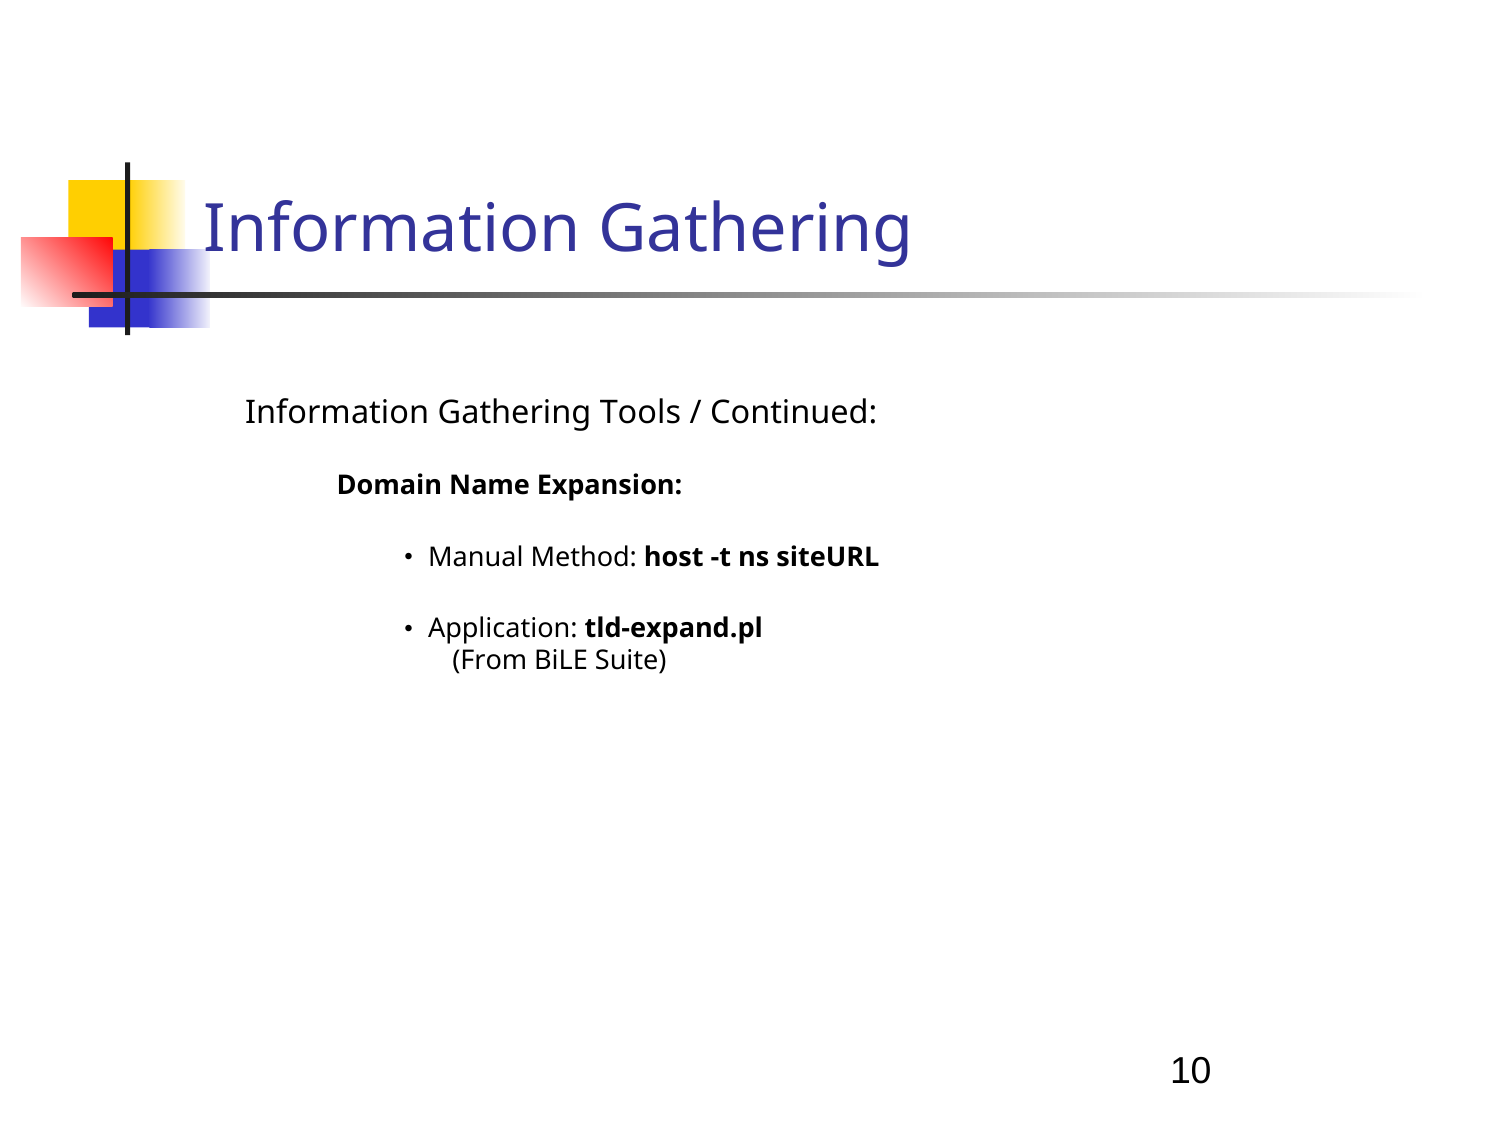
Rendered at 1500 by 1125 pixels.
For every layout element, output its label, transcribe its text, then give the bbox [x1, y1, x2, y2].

title Information Gathering [188, 35, 1468, 276]
list Information Gathering Tools / Continued: Domain Name Expansion: Manual Method: host -t ns siteURL Application: tld-expand.pl (From BiLE Suite) [193, 331, 1469, 1007]
